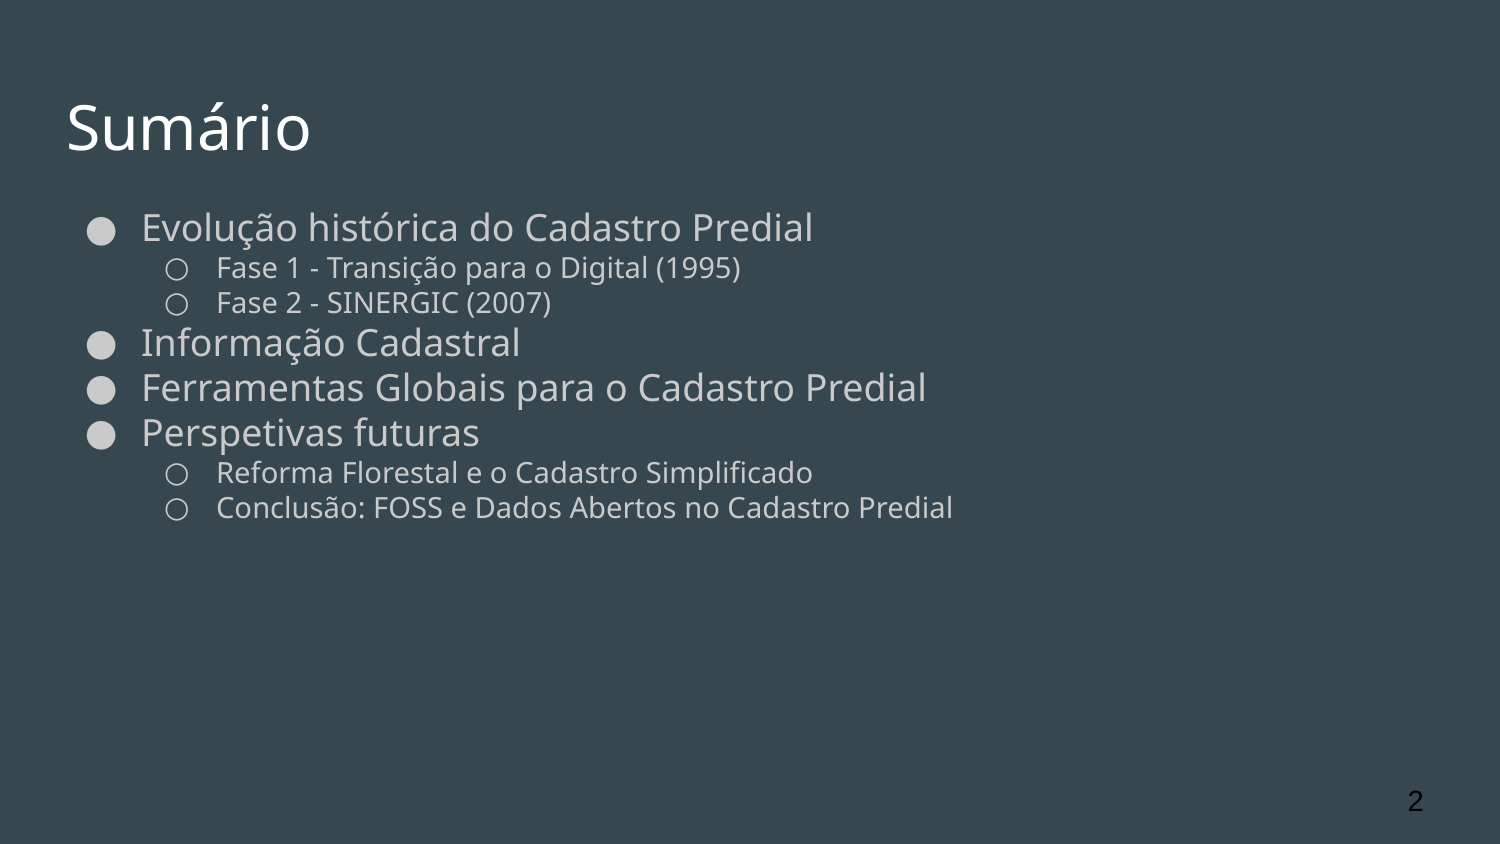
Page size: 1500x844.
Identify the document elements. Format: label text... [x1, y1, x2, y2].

list Evolução histórica do Cadastro Predial Fase 1 - Transição para o Digital (1995) Fase 2 - SINERGIC (2007) Informação Cadastral Ferramentas Globais para o Cadastro Predial Perspetivas futuras Reforma Florestal e o Cadastro Simplificado Conclusão: FOSS e Dados Abertos no Cadastro Predial [51, 189, 1449, 750]
slide_number <number> [1392, 767, 1483, 833]
title Sumário [51, 72, 1449, 167]
